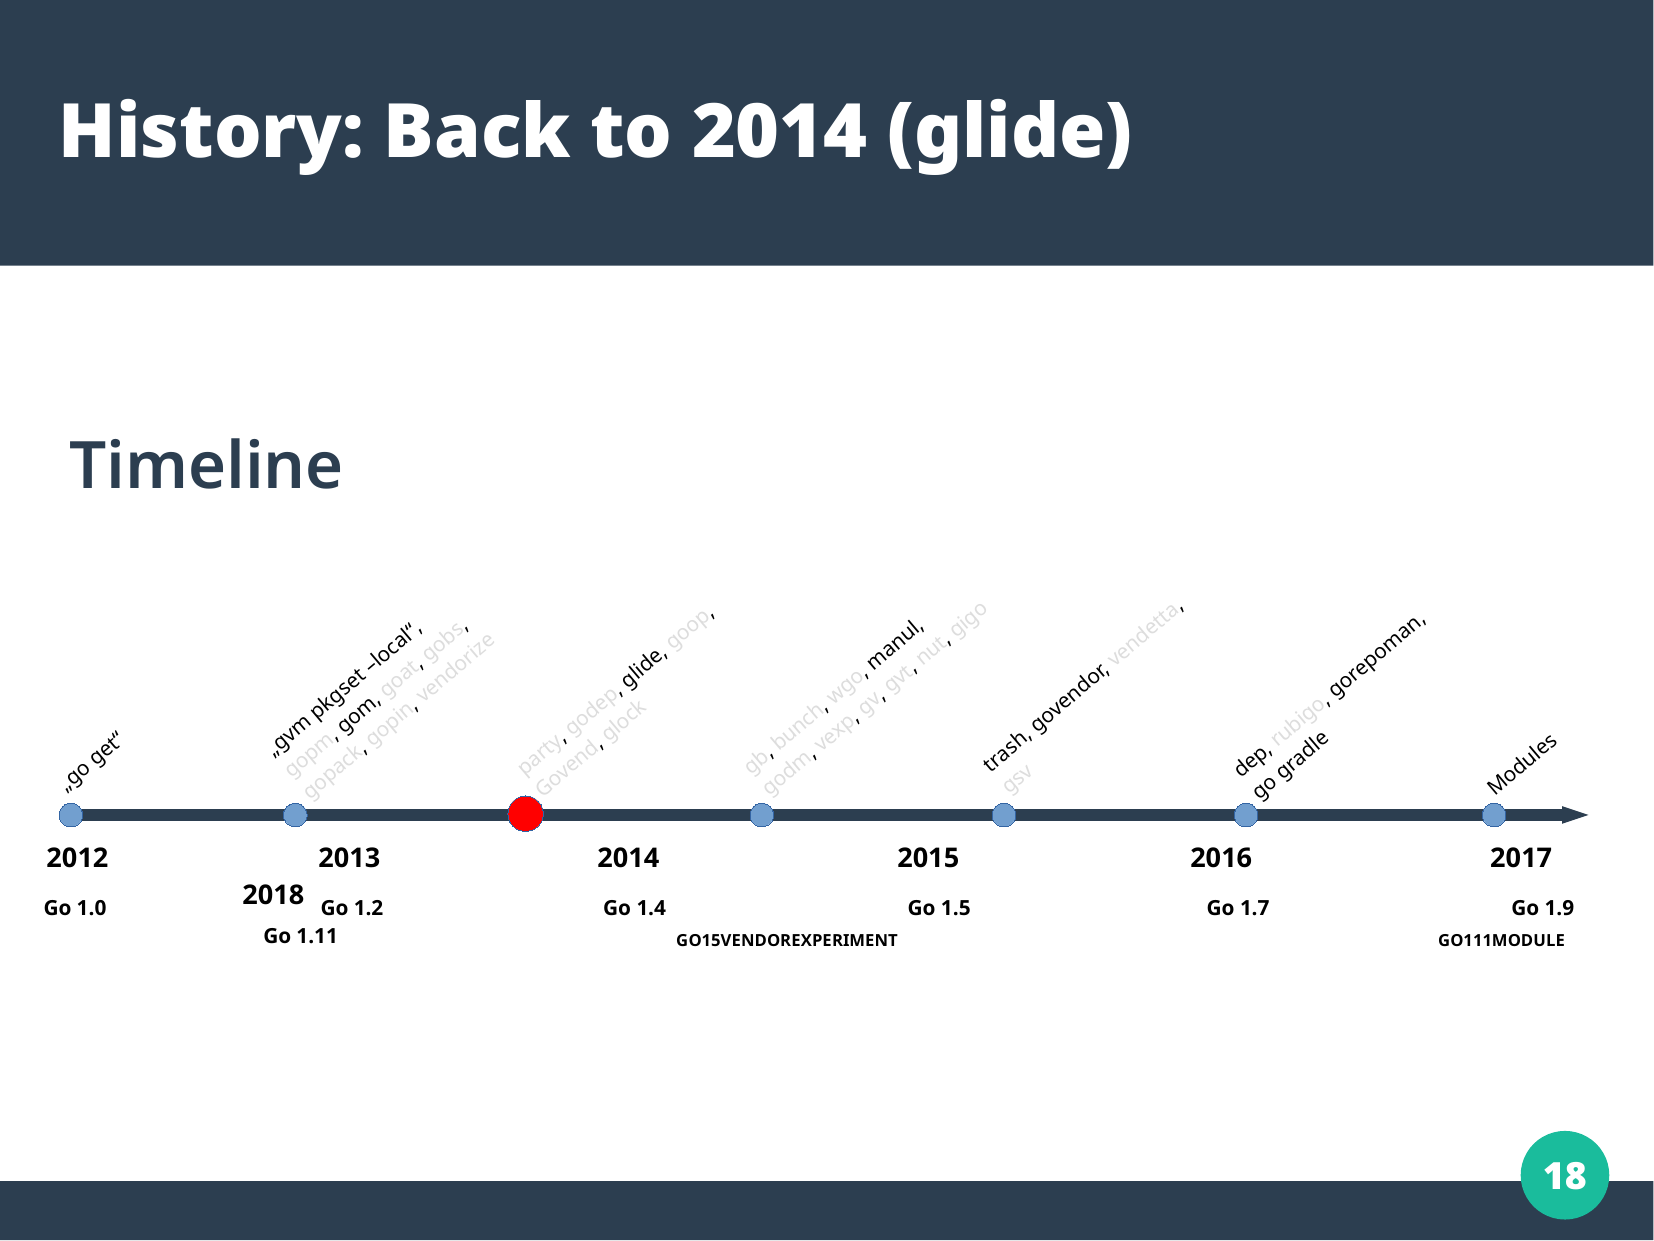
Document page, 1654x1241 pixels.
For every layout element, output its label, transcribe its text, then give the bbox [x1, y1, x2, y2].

text_box GO111MODULE [1423, 921, 1566, 958]
title History: Back to 2014 (glide) [59, 49, 1595, 207]
text_box GO15VENDOREXPERIMENT [661, 921, 889, 958]
text_box dep, rubigo, gorepoman, go gradle [1210, 608, 1441, 818]
text_box [750, 805, 774, 827]
text_box „gvm pkgset –local“, gopm, gom, goat, gobs, gopack, gopin, vendorize [242, 585, 491, 816]
text_box „go get“ [35, 714, 139, 811]
text_box trash, govendor, vendetta, gsv [960, 594, 1199, 812]
text_box [1482, 806, 1506, 827]
text_box [1234, 804, 1258, 827]
text_box [992, 805, 1016, 827]
text_box [283, 803, 308, 827]
list Timeline [0, 301, 615, 508]
text_box 2012 2013 2014 2015 2016 2017 2018 [17, 831, 1595, 880]
text_box party, godep, glide, goop, Govend, glock [494, 598, 732, 810]
text_box Go 1.0 Go 1.2 Go 1.4 Go 1.5 Go 1.7 Go 1.9 Go 1.11 [17, 885, 1595, 935]
text_box gb, bunch, wgo, manul, godm, vexp, gv, gvt, nut, gigo [720, 579, 980, 814]
text_box Modules [1464, 672, 1622, 815]
text_box [59, 803, 83, 827]
text_box [507, 795, 544, 832]
